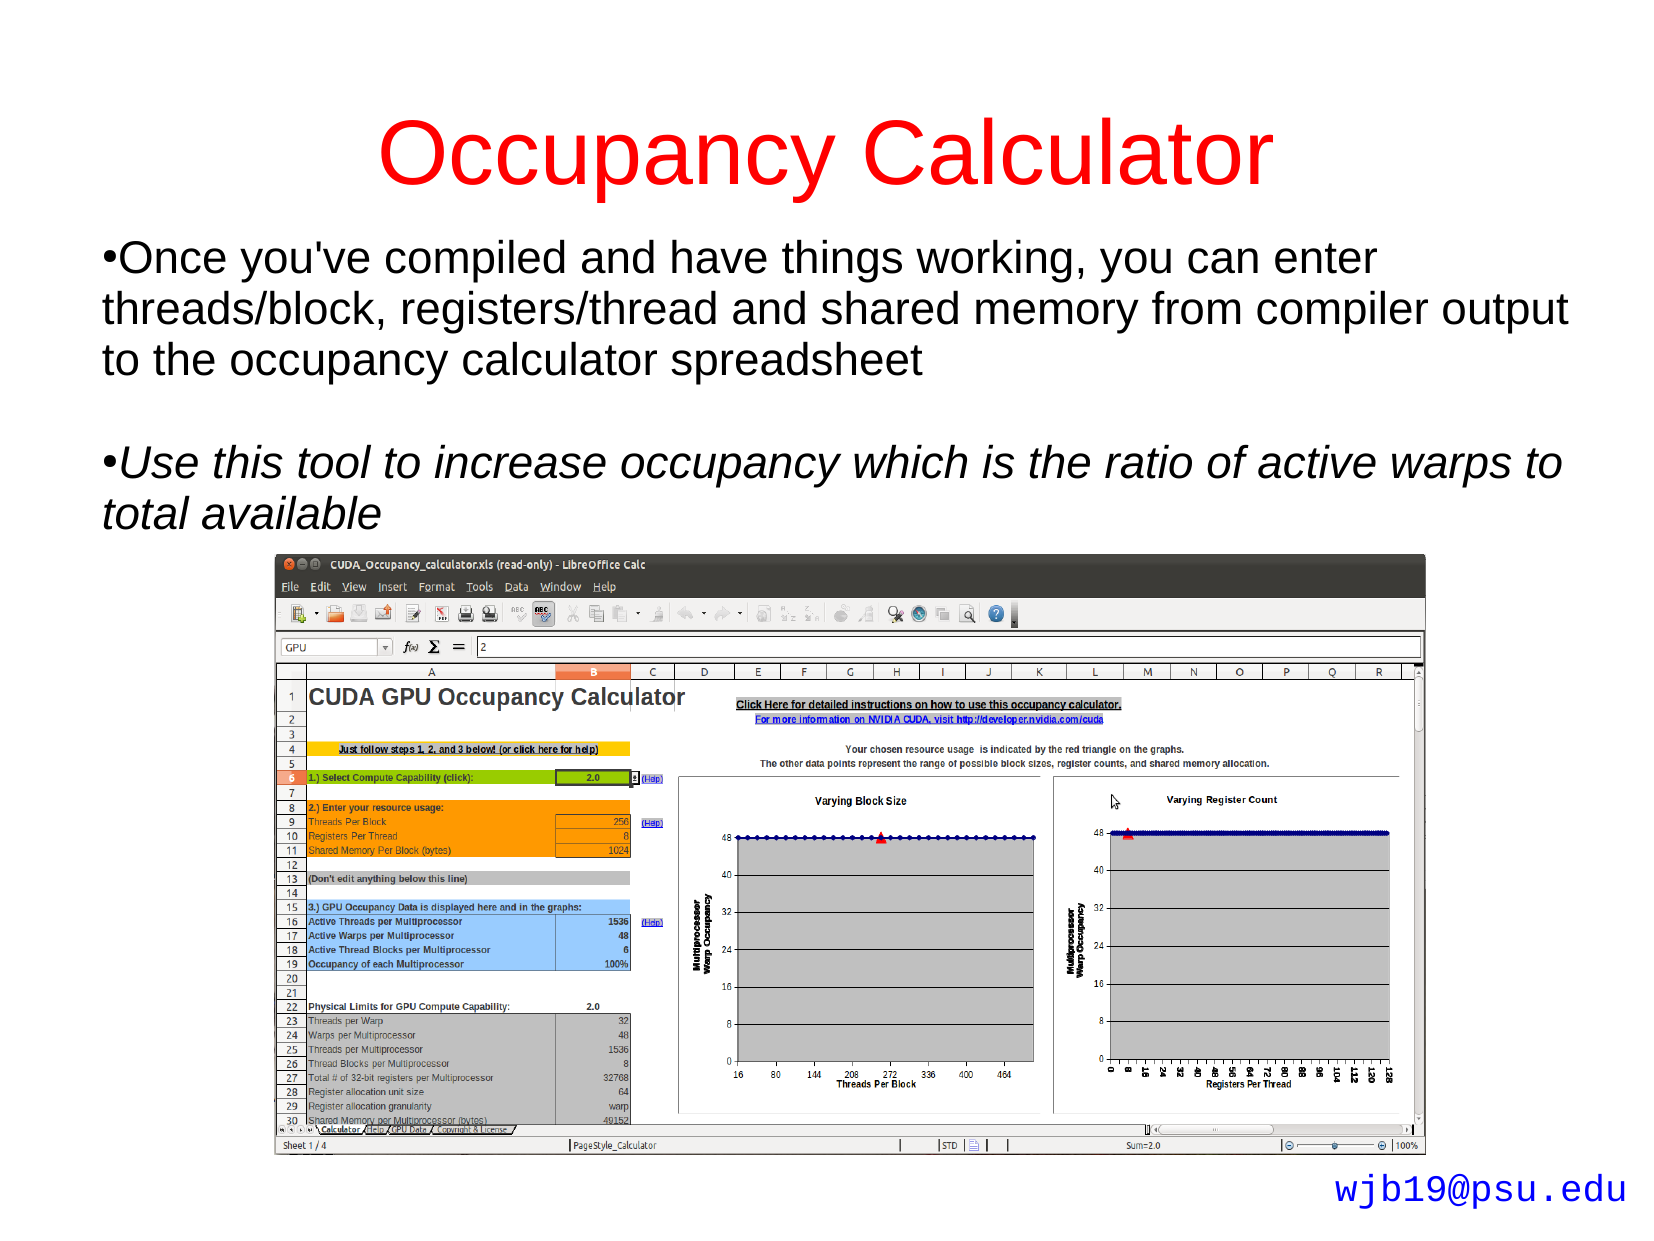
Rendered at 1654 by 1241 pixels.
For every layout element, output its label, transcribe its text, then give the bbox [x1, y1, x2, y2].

picture [274, 554, 1426, 1156]
text_box wjb19@psu.edu [1320, 1162, 1643, 1220]
title Occupancy Calculator [82, 49, 1571, 257]
subtitle Once you've compiled and have things working, you can enter threads/block, registers/thread and shared memory from compiler output to the occupancy calculator spreadsheet Use this tool to increase occupancy which is the ratio of active warps to total available [101, 231, 1591, 1051]
